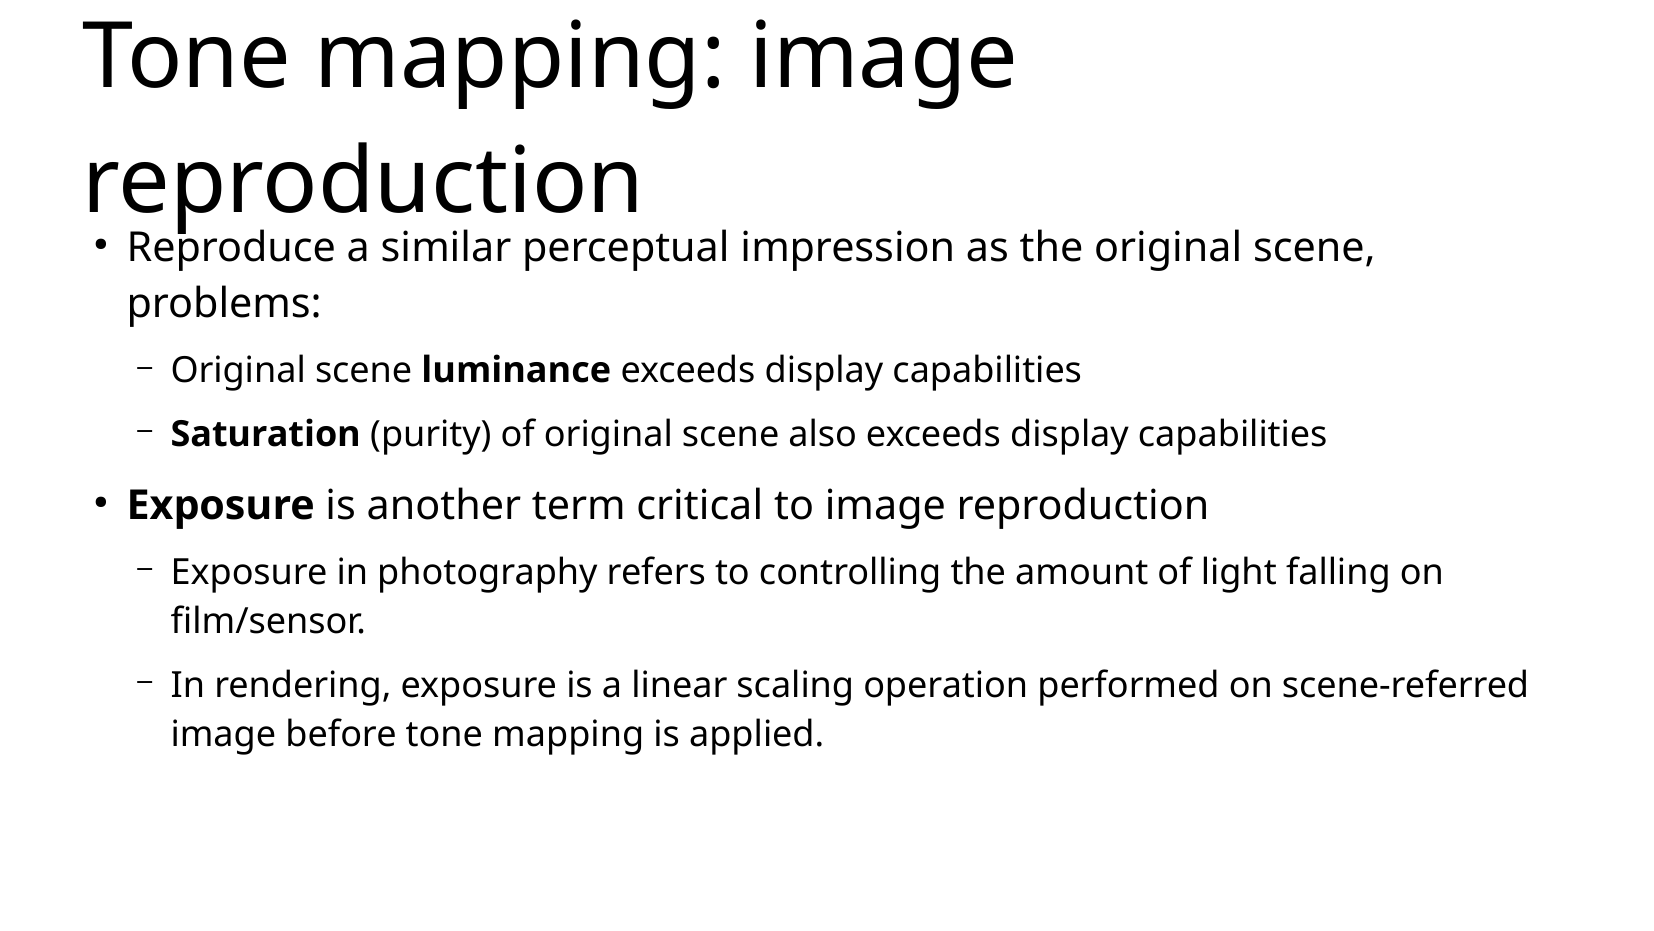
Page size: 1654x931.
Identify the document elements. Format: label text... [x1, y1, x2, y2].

title Tone mapping: image reproduction [82, 37, 1571, 193]
list Reproduce a similar perceptual impression as the original scene, problems: Original scene luminance exceeds display capabilities Saturation (purity) of original scene also exceeds display capabilities Exposure is another term critical to image reproduction Exposure in photography refers to controlling the amount of light falling on film/sensor. In rendering, exposure is a linear scaling operation performed on scene-referred image before tone mapping is applied. [82, 217, 1571, 758]
